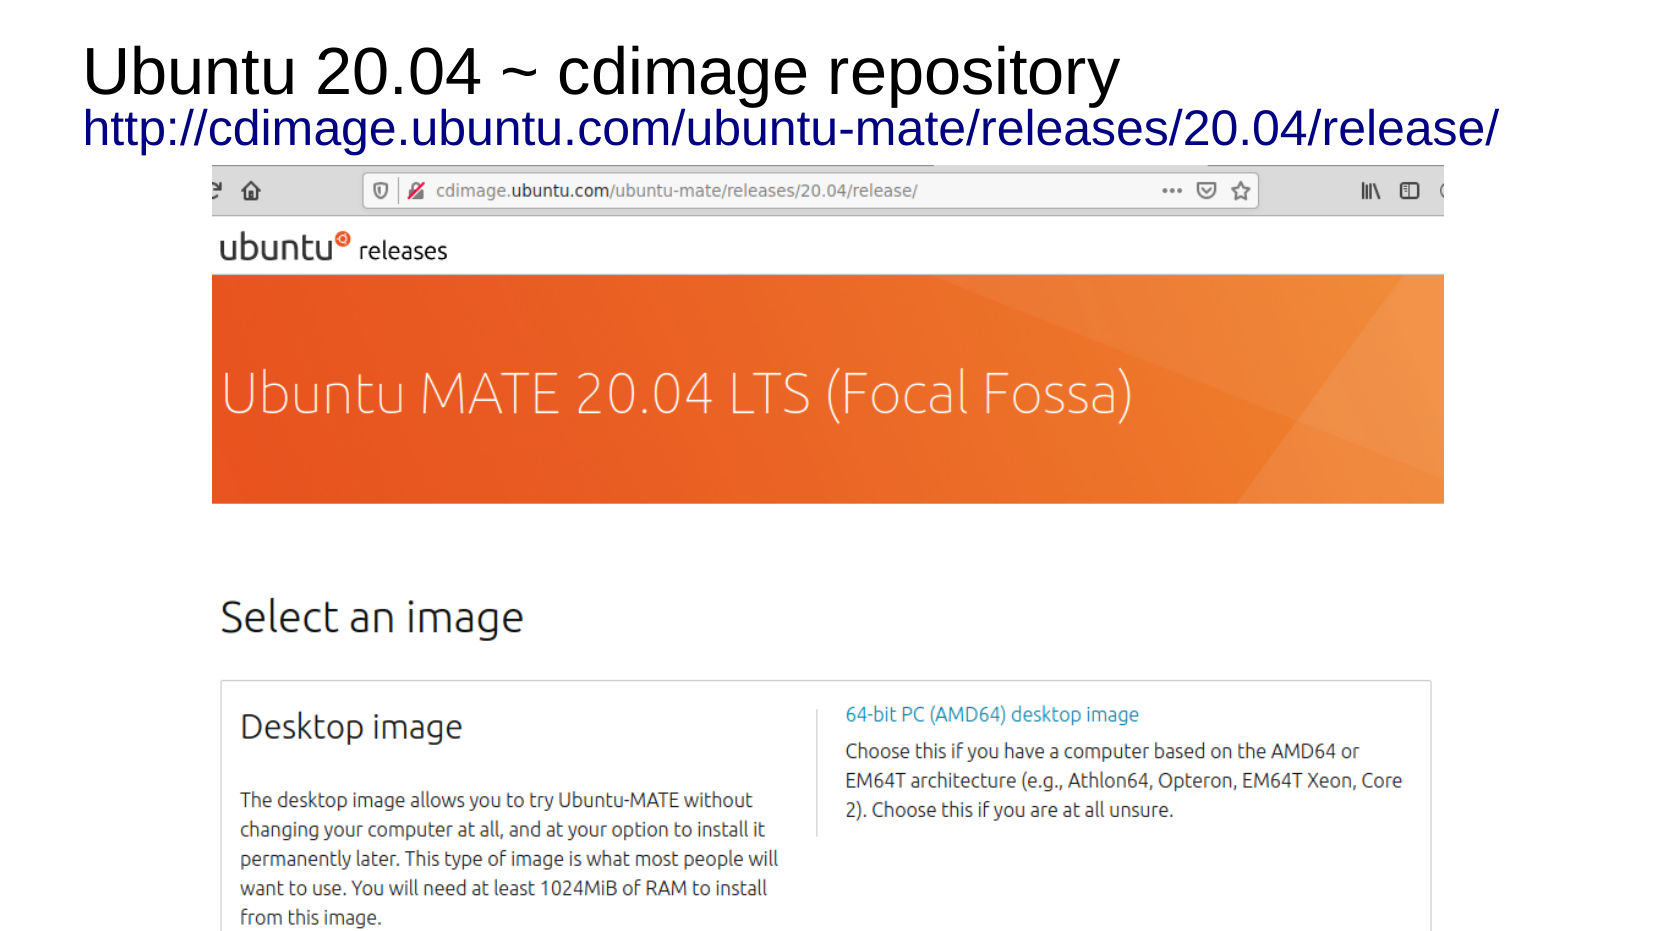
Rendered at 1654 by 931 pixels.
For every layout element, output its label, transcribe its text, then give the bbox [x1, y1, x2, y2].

title Ubuntu 20.04 ~ cdimage repository [82, 34, 1571, 100]
subtitle http://cdimage.ubuntu.com/ubuntu-mate/releases/20.04/release/ [82, 100, 1607, 166]
picture [212, 165, 1444, 931]
